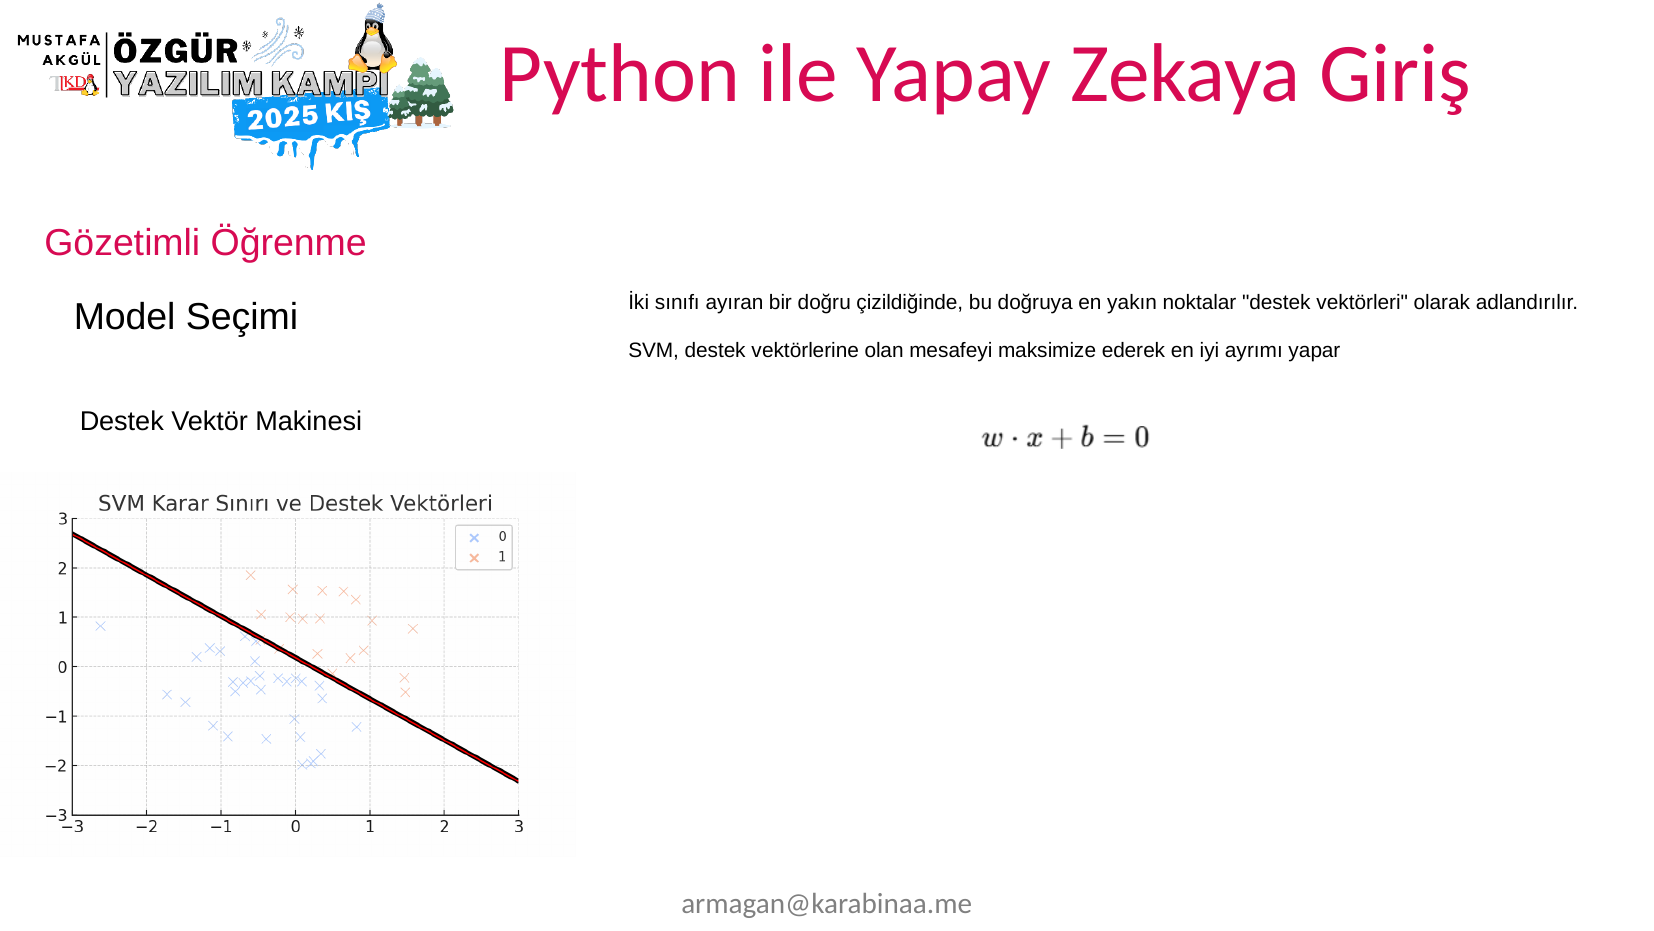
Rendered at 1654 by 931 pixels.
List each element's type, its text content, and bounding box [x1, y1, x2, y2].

picture [0, 0, 463, 177]
text_box Destek Vektör Makinesi [29, 383, 414, 445]
text_box İki sınıfı ayıran bir doğru çizildiğinde, bu doğruya en yakın noktalar "destek vektörleri" olarak adlandırılır. SVM, destek vektörlerine olan mesafeyi maksimize ederek en iyi ayrımı yapar [613, 283, 1595, 414]
text_box Python ile Yapay Zekaya Giriş [484, 10, 1654, 126]
text_box armagan@karabinaa.me [0, 877, 1654, 928]
picture [0, 472, 576, 857]
picture [958, 401, 1182, 473]
text_box Model Seçimi [59, 288, 384, 355]
text_box Gözetimli Öğrenme [29, 213, 854, 271]
